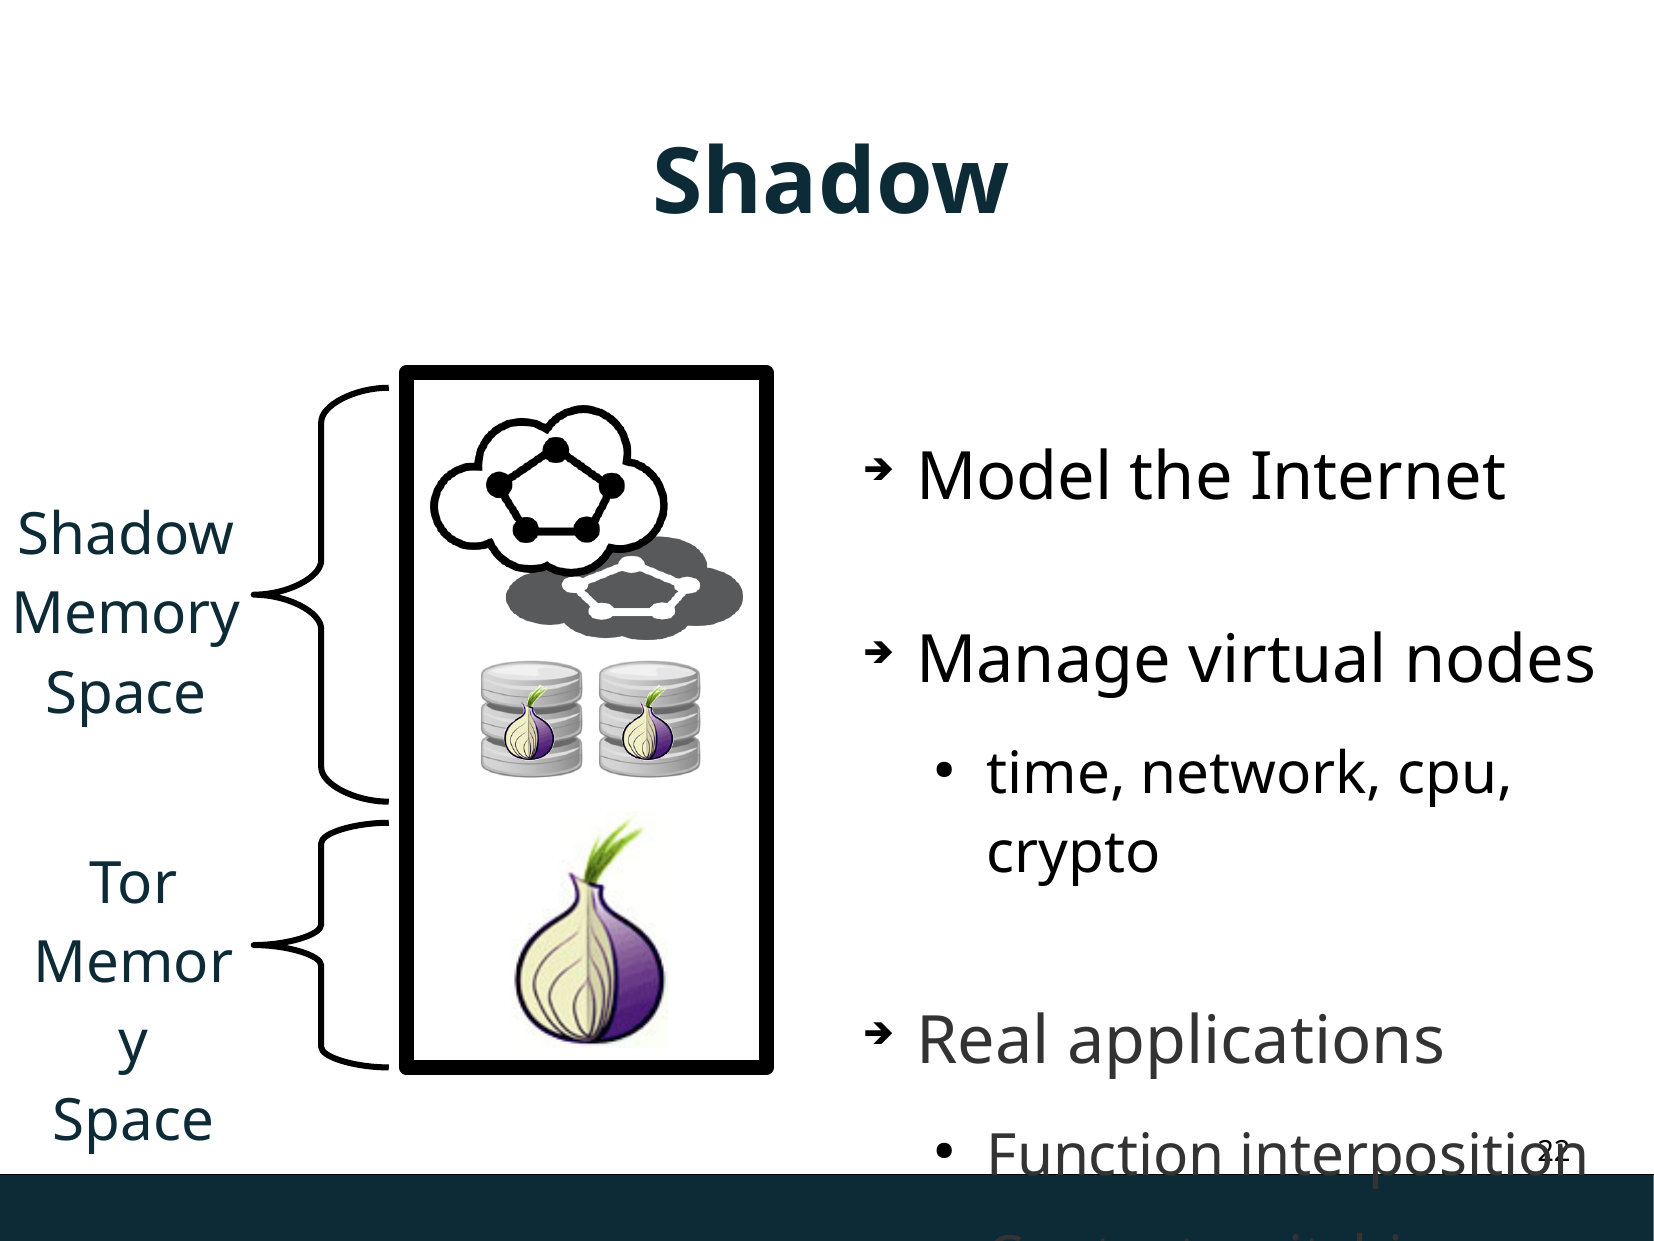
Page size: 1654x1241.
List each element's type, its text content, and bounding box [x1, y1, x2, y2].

picture [480, 660, 583, 778]
title Shadow [86, 74, 1575, 282]
picture [430, 405, 743, 640]
list Model the Internet Manage virtual nodes time, network, cpu, crypto Real applications Function interposition Context switching [845, 307, 1606, 1127]
picture [598, 660, 701, 778]
text_box Tor Memory Space [4, 833, 263, 1050]
text_box [406, 372, 767, 1068]
text_box Shadow Memory Space [0, 485, 263, 701]
picture [511, 811, 668, 1048]
